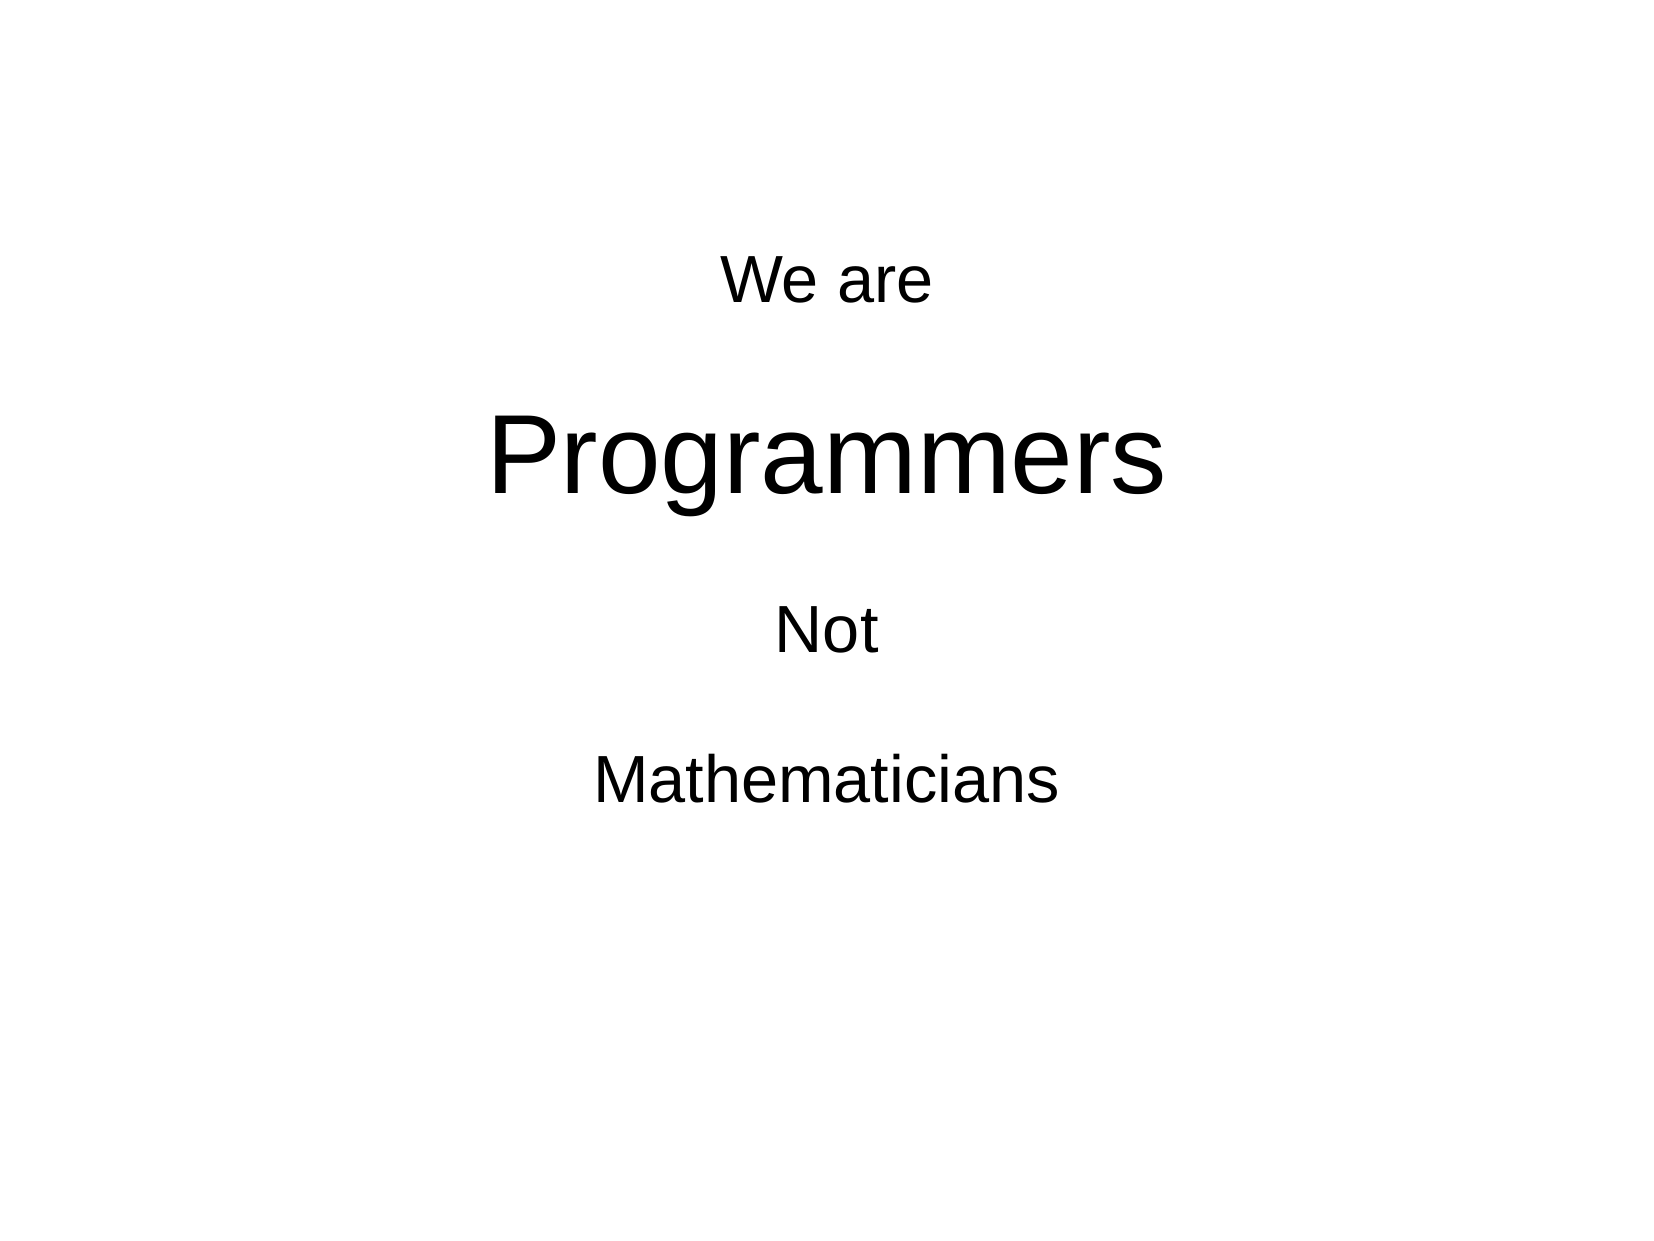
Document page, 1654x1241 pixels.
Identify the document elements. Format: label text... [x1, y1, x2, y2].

subtitle We are Programmers Not Mathematicians [82, 49, 1571, 1010]
